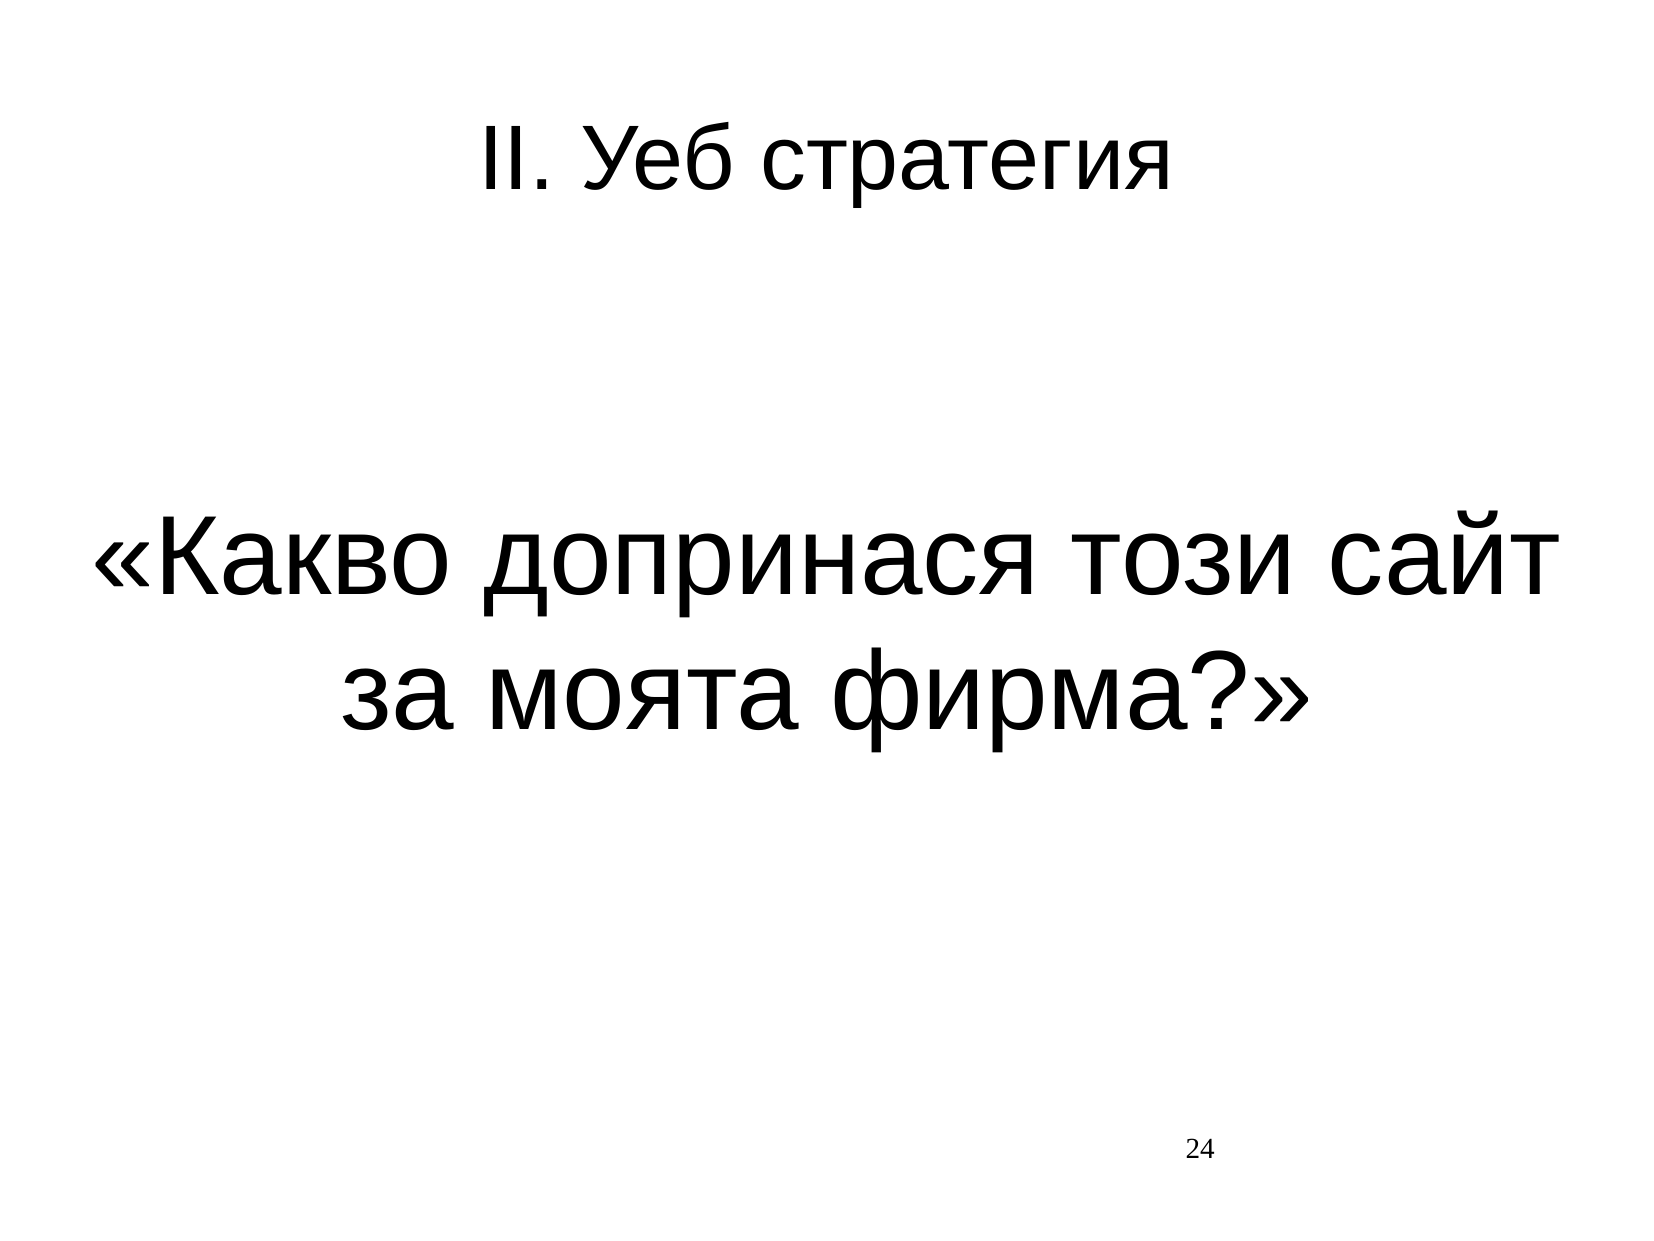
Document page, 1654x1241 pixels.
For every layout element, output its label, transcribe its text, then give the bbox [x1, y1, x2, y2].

title II. Уеб стратегия [82, 49, 1571, 257]
text_box [1185, 1129, 1571, 1216]
subtitle «Какво допринася този сайт за моята фирма?» [82, 290, 1571, 1109]
